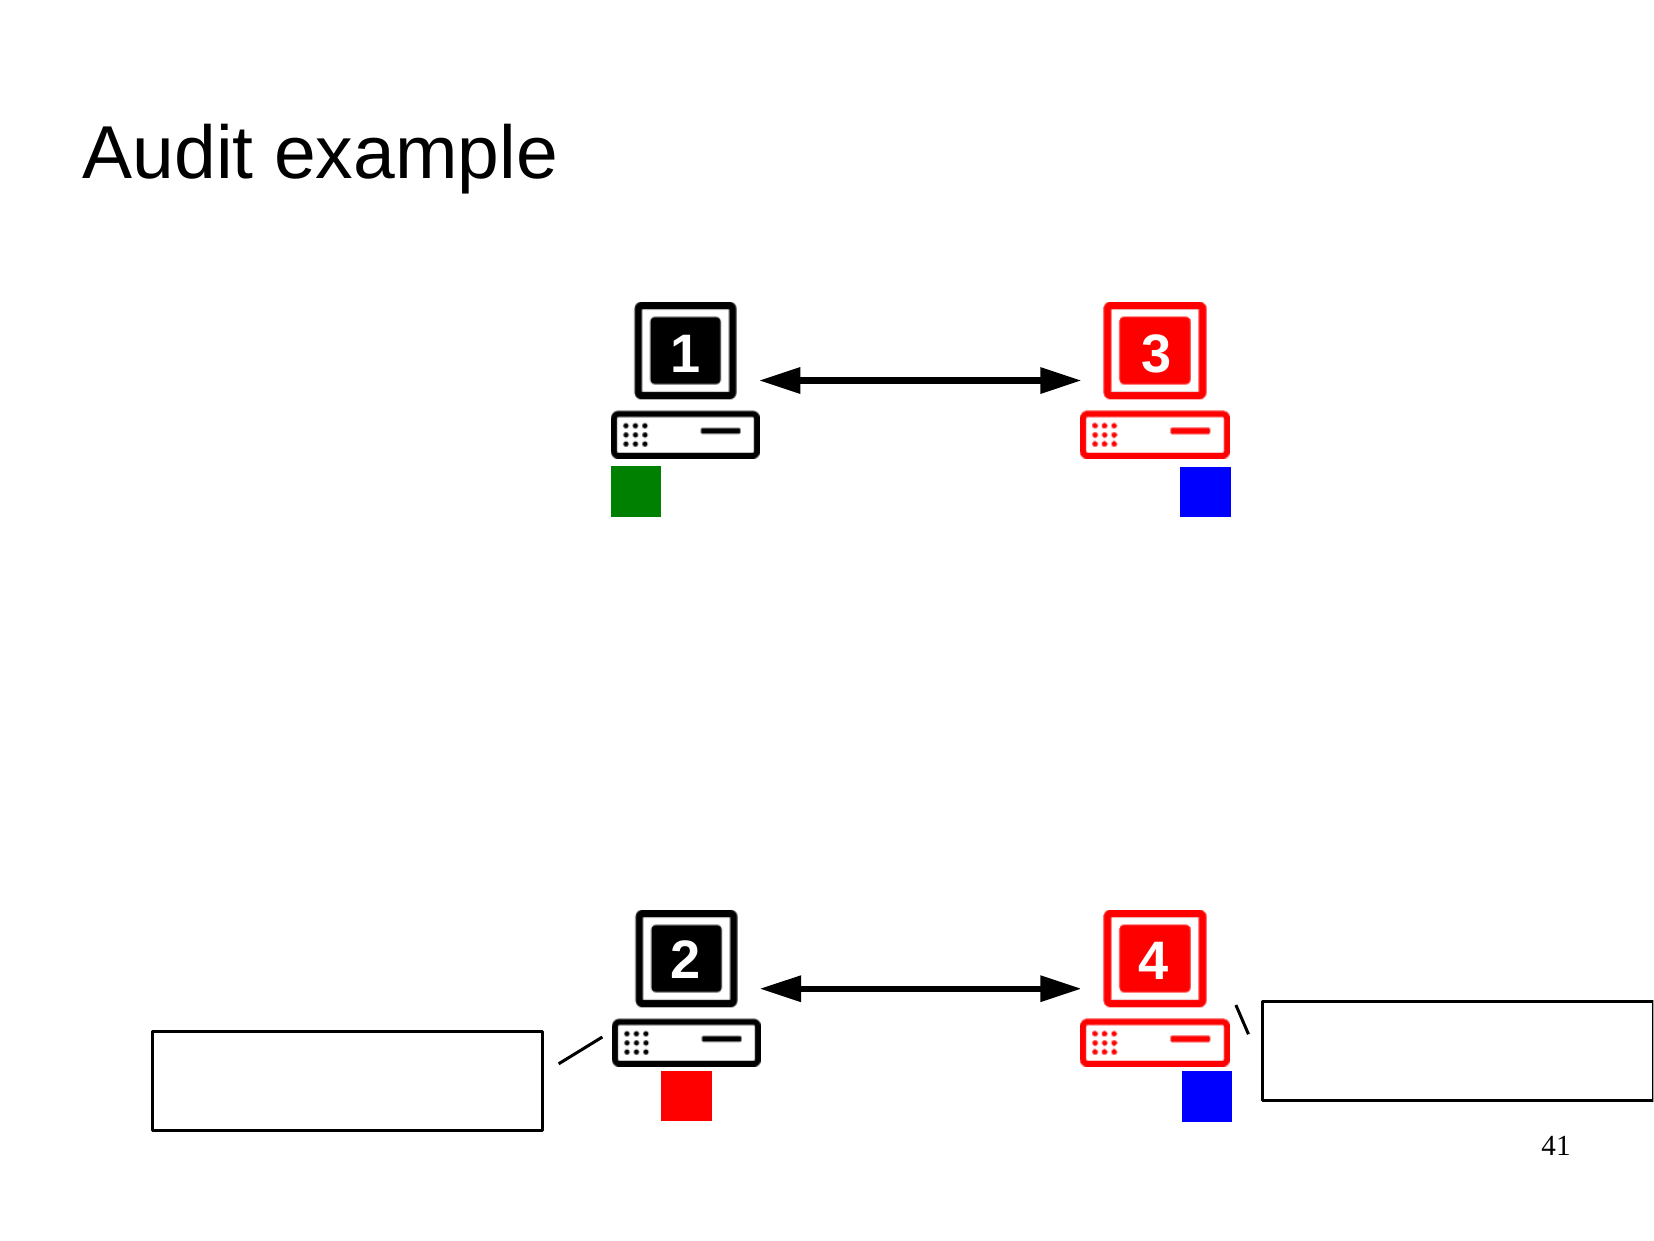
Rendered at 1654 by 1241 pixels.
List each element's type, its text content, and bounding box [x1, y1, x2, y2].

text_box [661, 1071, 712, 1121]
text_box 4 [1123, 923, 1187, 999]
text_box [558, 1037, 603, 1064]
text_box [152, 1031, 542, 1130]
text_box [1180, 467, 1231, 517]
text_box [611, 466, 661, 517]
picture [612, 910, 761, 1067]
title Audit example [82, 49, 1556, 257]
text_box [1263, 1002, 1653, 1101]
text_box 2 [655, 921, 713, 998]
picture [1080, 910, 1230, 1067]
text_box [1182, 1071, 1232, 1122]
text_box 1 [655, 316, 713, 392]
text_box 3 [1126, 315, 1184, 393]
picture [1080, 302, 1230, 459]
text_box [1235, 1005, 1249, 1035]
picture [611, 302, 760, 459]
